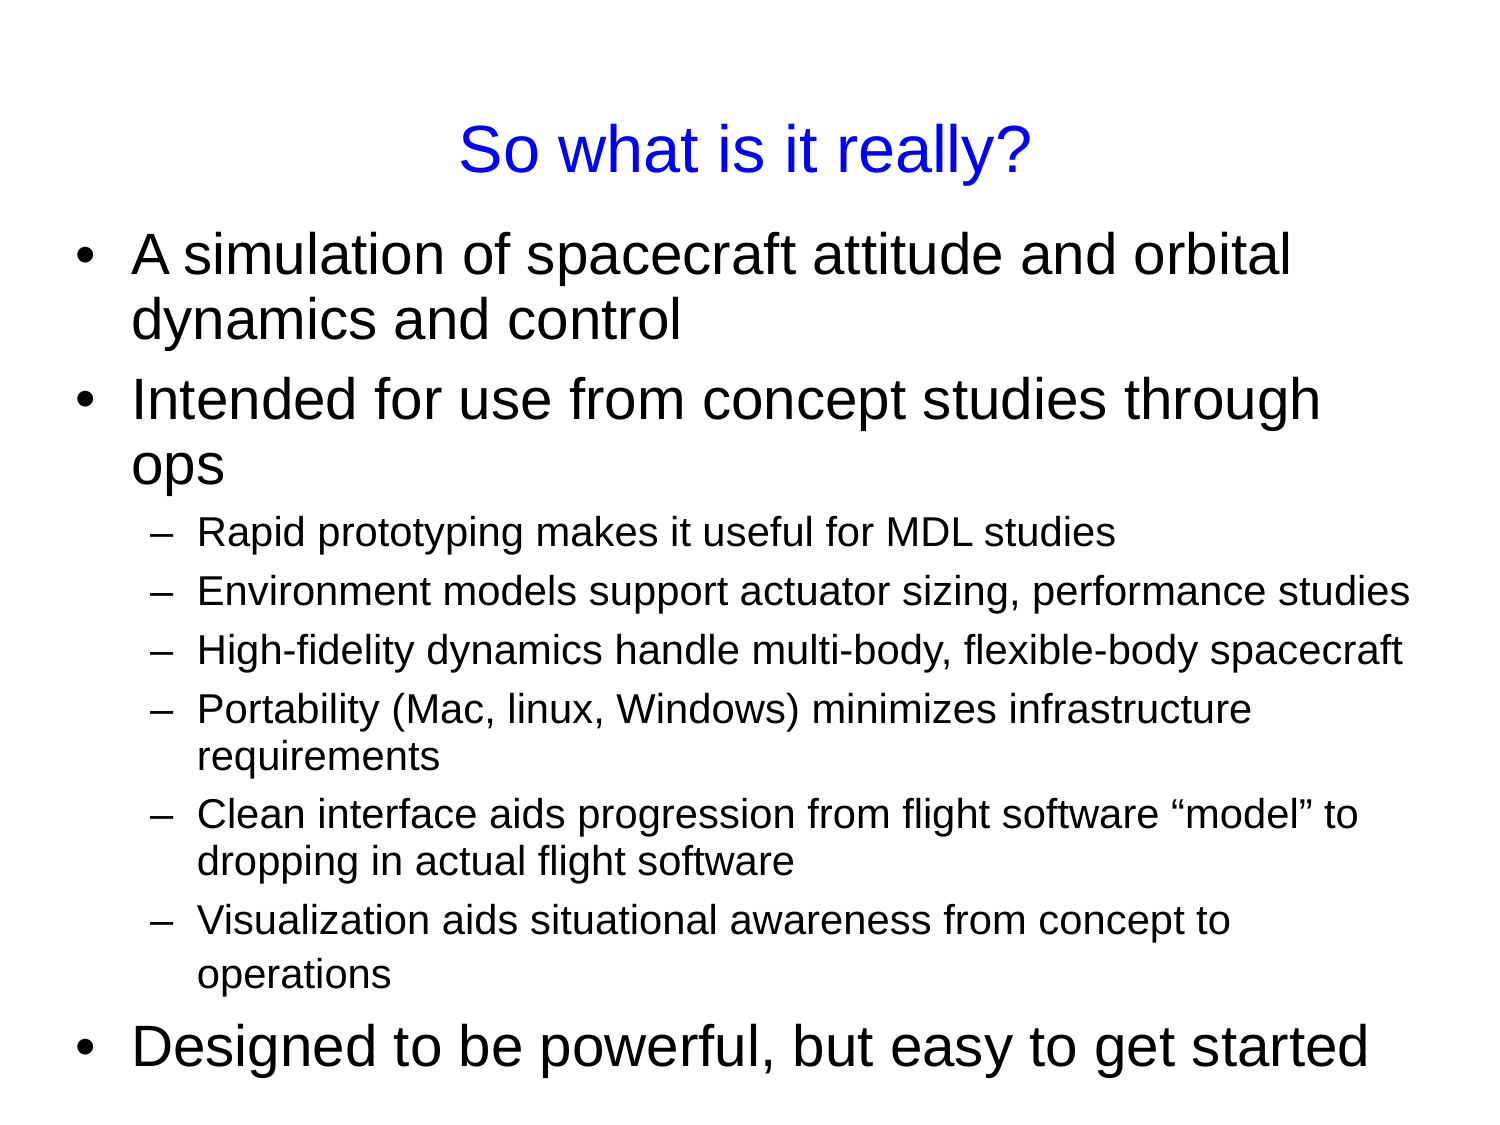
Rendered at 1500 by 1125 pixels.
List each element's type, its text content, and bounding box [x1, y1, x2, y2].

title So what is it really? [108, 47, 1384, 221]
list A simulation of spacecraft attitude and orbital dynamics and control Intended for use from concept studies through ops Rapid prototyping makes it useful for MDL studies Environment models support actuator sizing, performance studies High-fidelity dynamics handle multi-body, flexible-body spacecraft Portability (Mac, linux, Windows) minimizes infrastructure requirements Clean interface aids progression from flight software “model” to dropping in actual flight software Visualization aids situational awareness from concept to operations Designed to be powerful, but easy to get started [75, 221, 1425, 1085]
